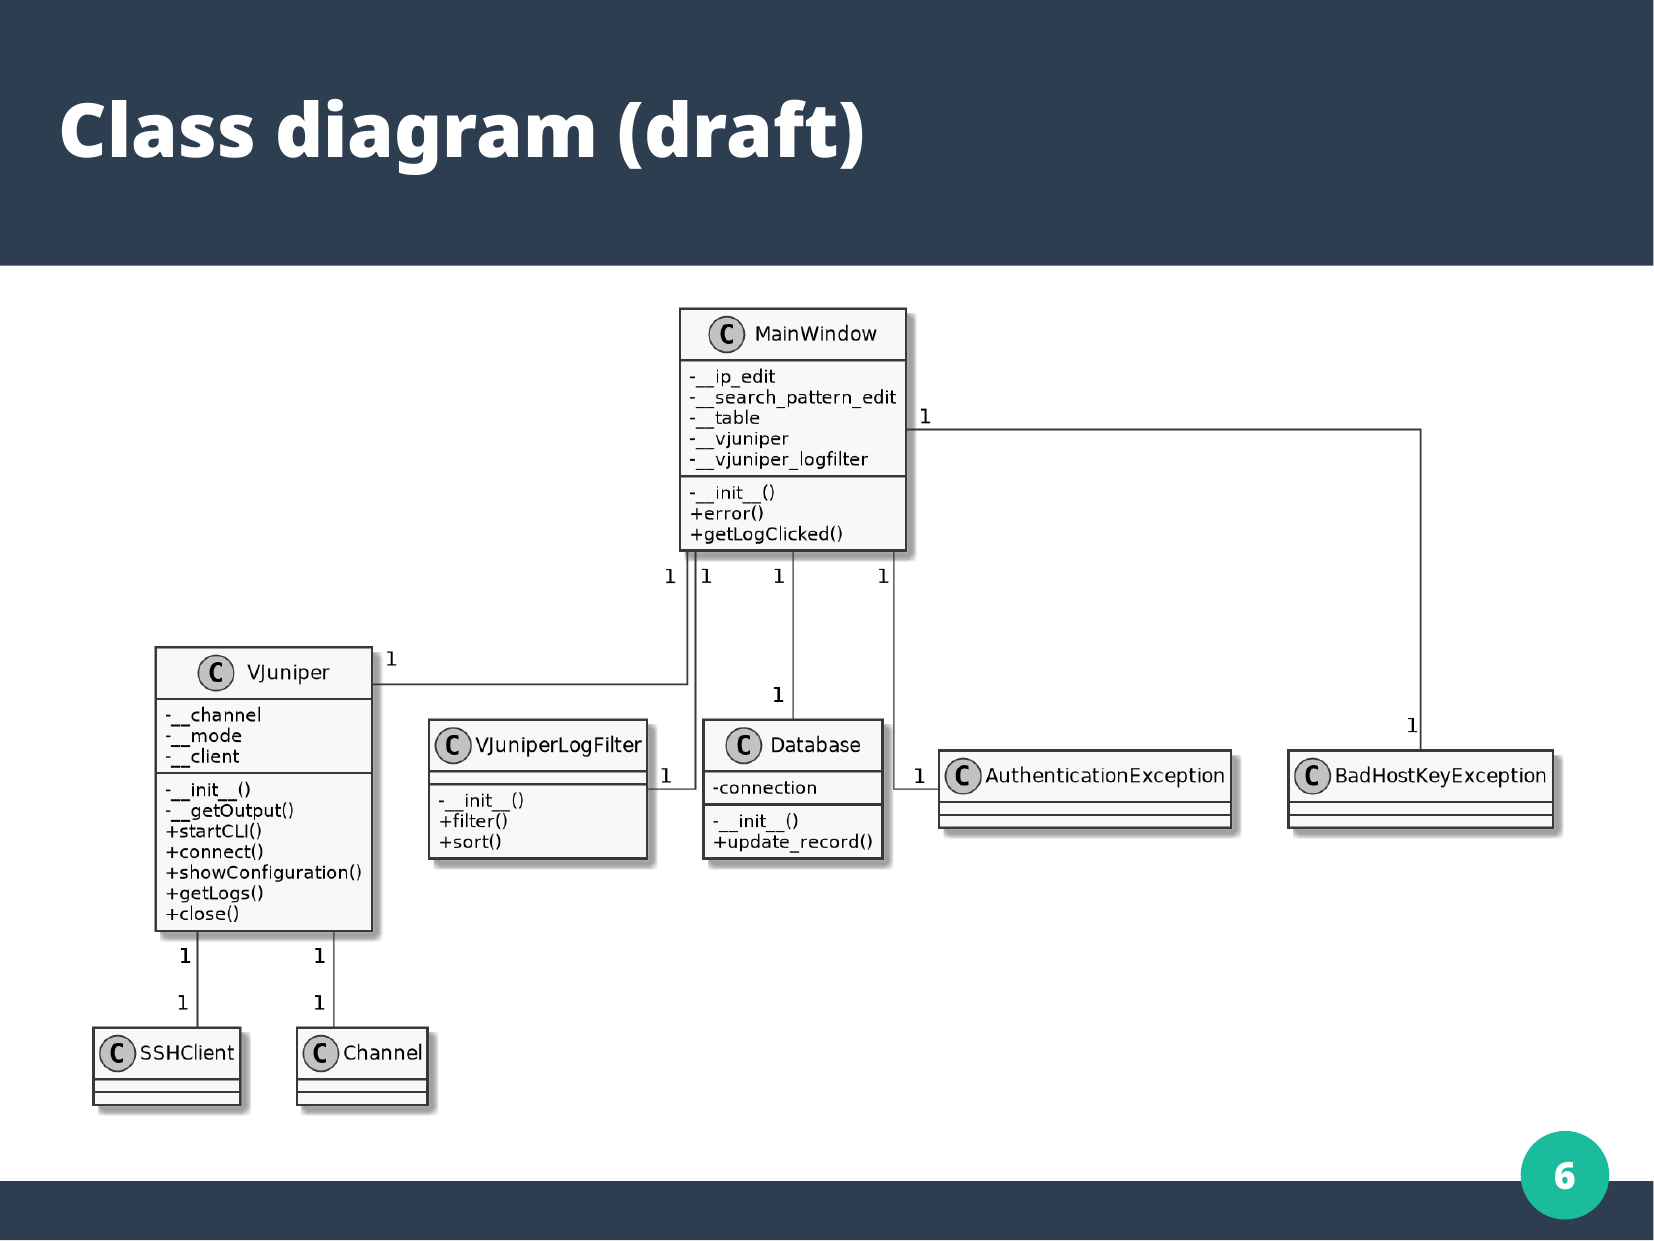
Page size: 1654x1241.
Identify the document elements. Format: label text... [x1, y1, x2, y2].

picture [83, 295, 1570, 1123]
title Class diagram (draft) [59, 49, 1595, 207]
